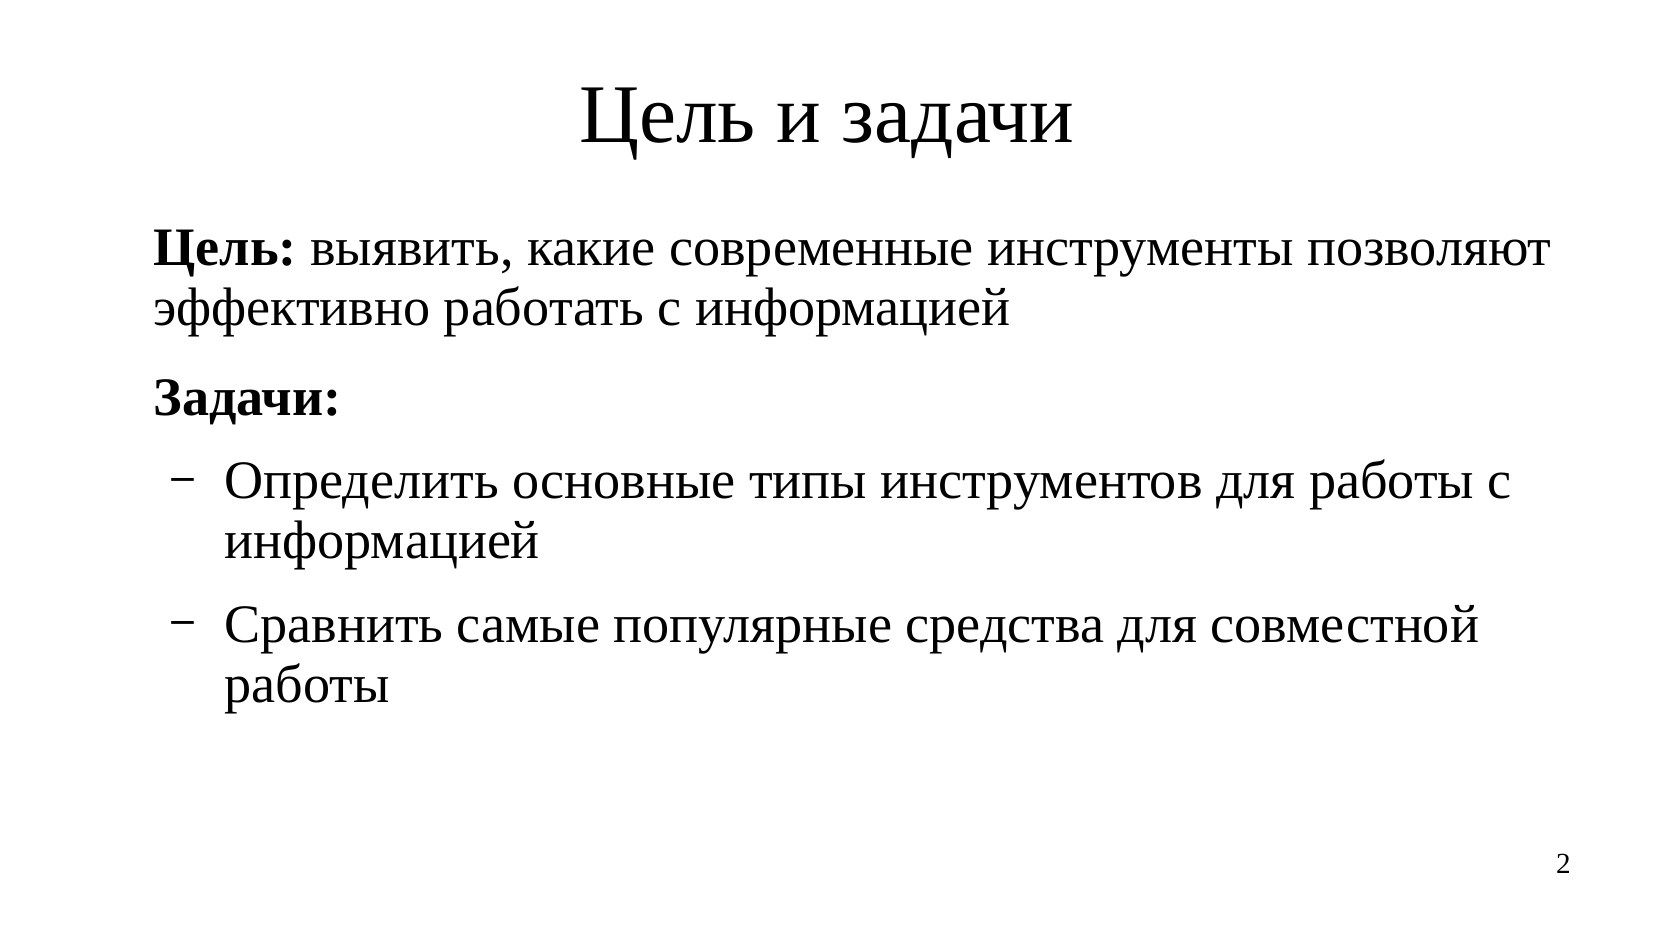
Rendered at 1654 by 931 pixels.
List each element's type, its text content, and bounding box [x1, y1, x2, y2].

list Цель: выявить, какие современные инструменты позволяют эффективно работать с информацией Задачи: Определить основные типы инструментов для работы с информацией Сравнить самые популярные средства для совместной работы [82, 217, 1571, 758]
title Цель и задачи [82, 37, 1571, 193]
